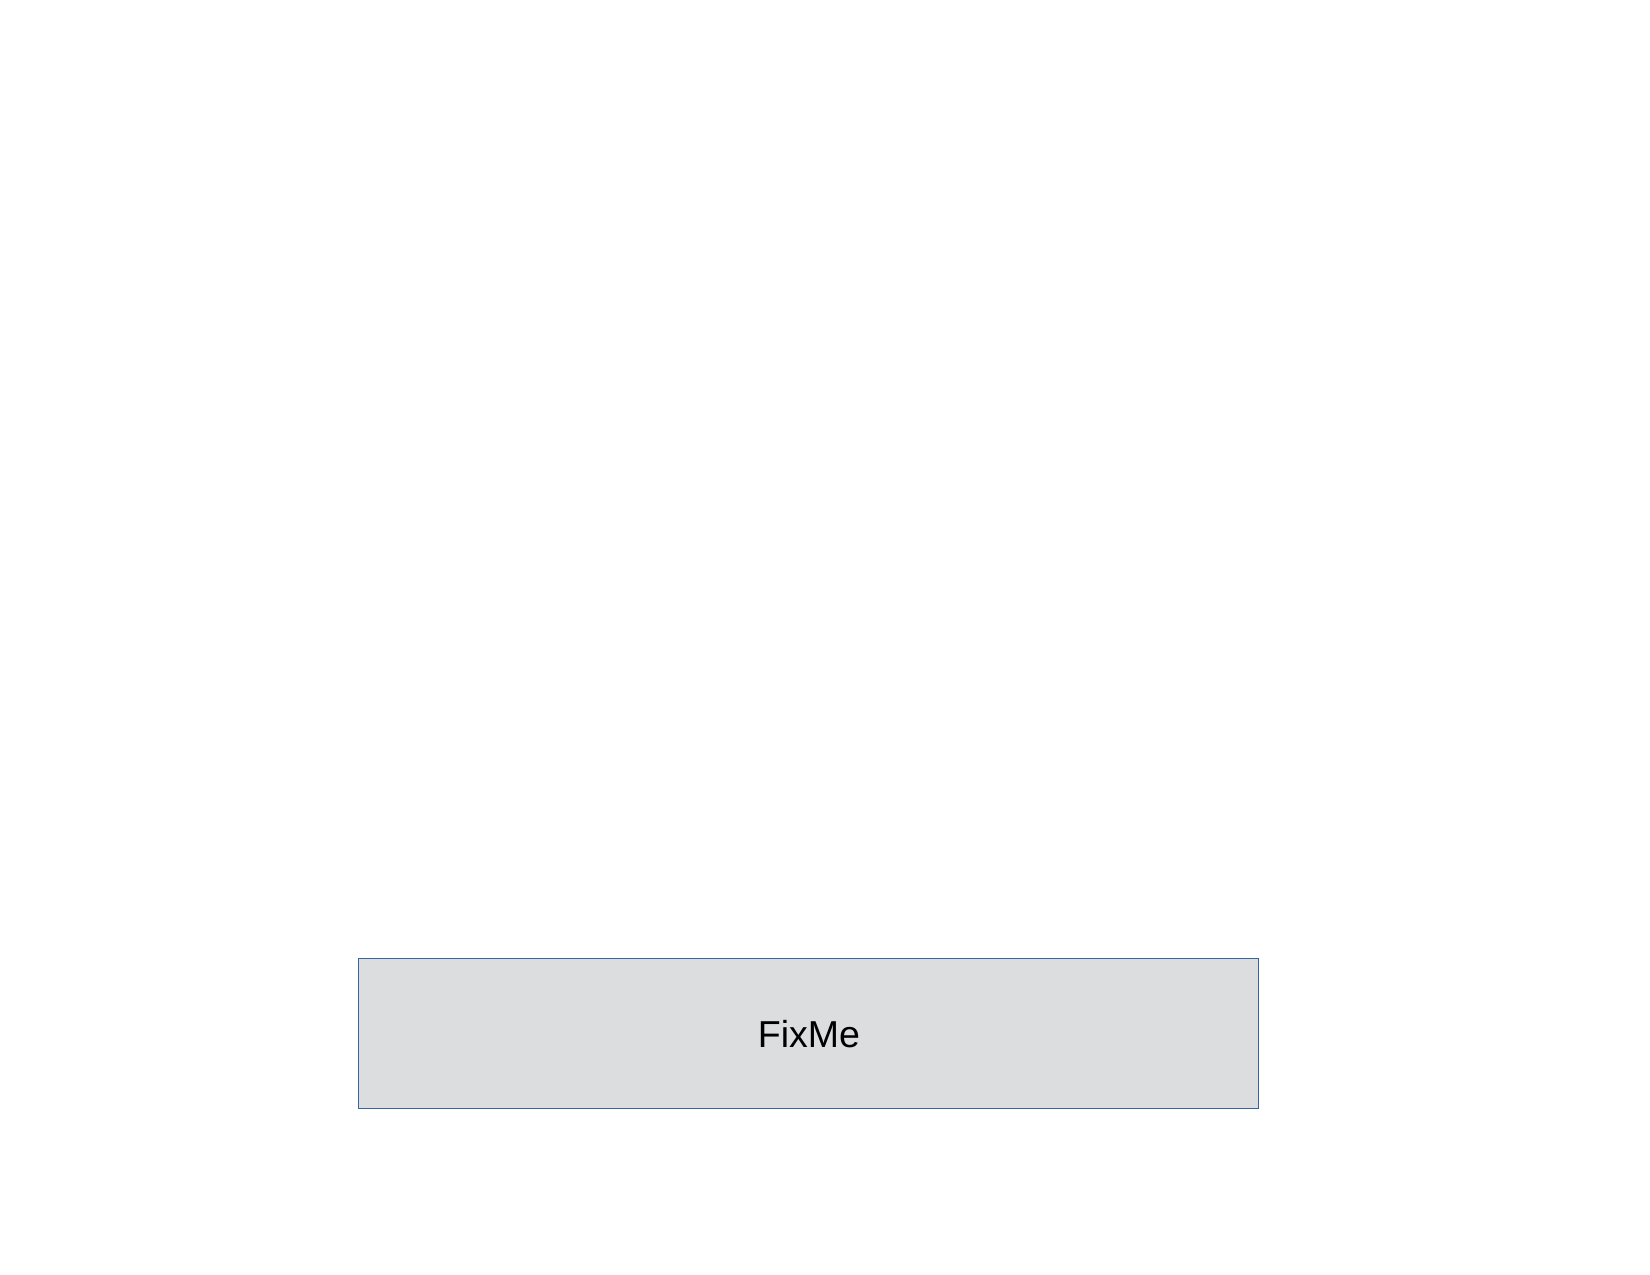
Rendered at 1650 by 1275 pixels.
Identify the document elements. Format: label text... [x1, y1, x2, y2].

text_box FixMe [358, 958, 1259, 1109]
